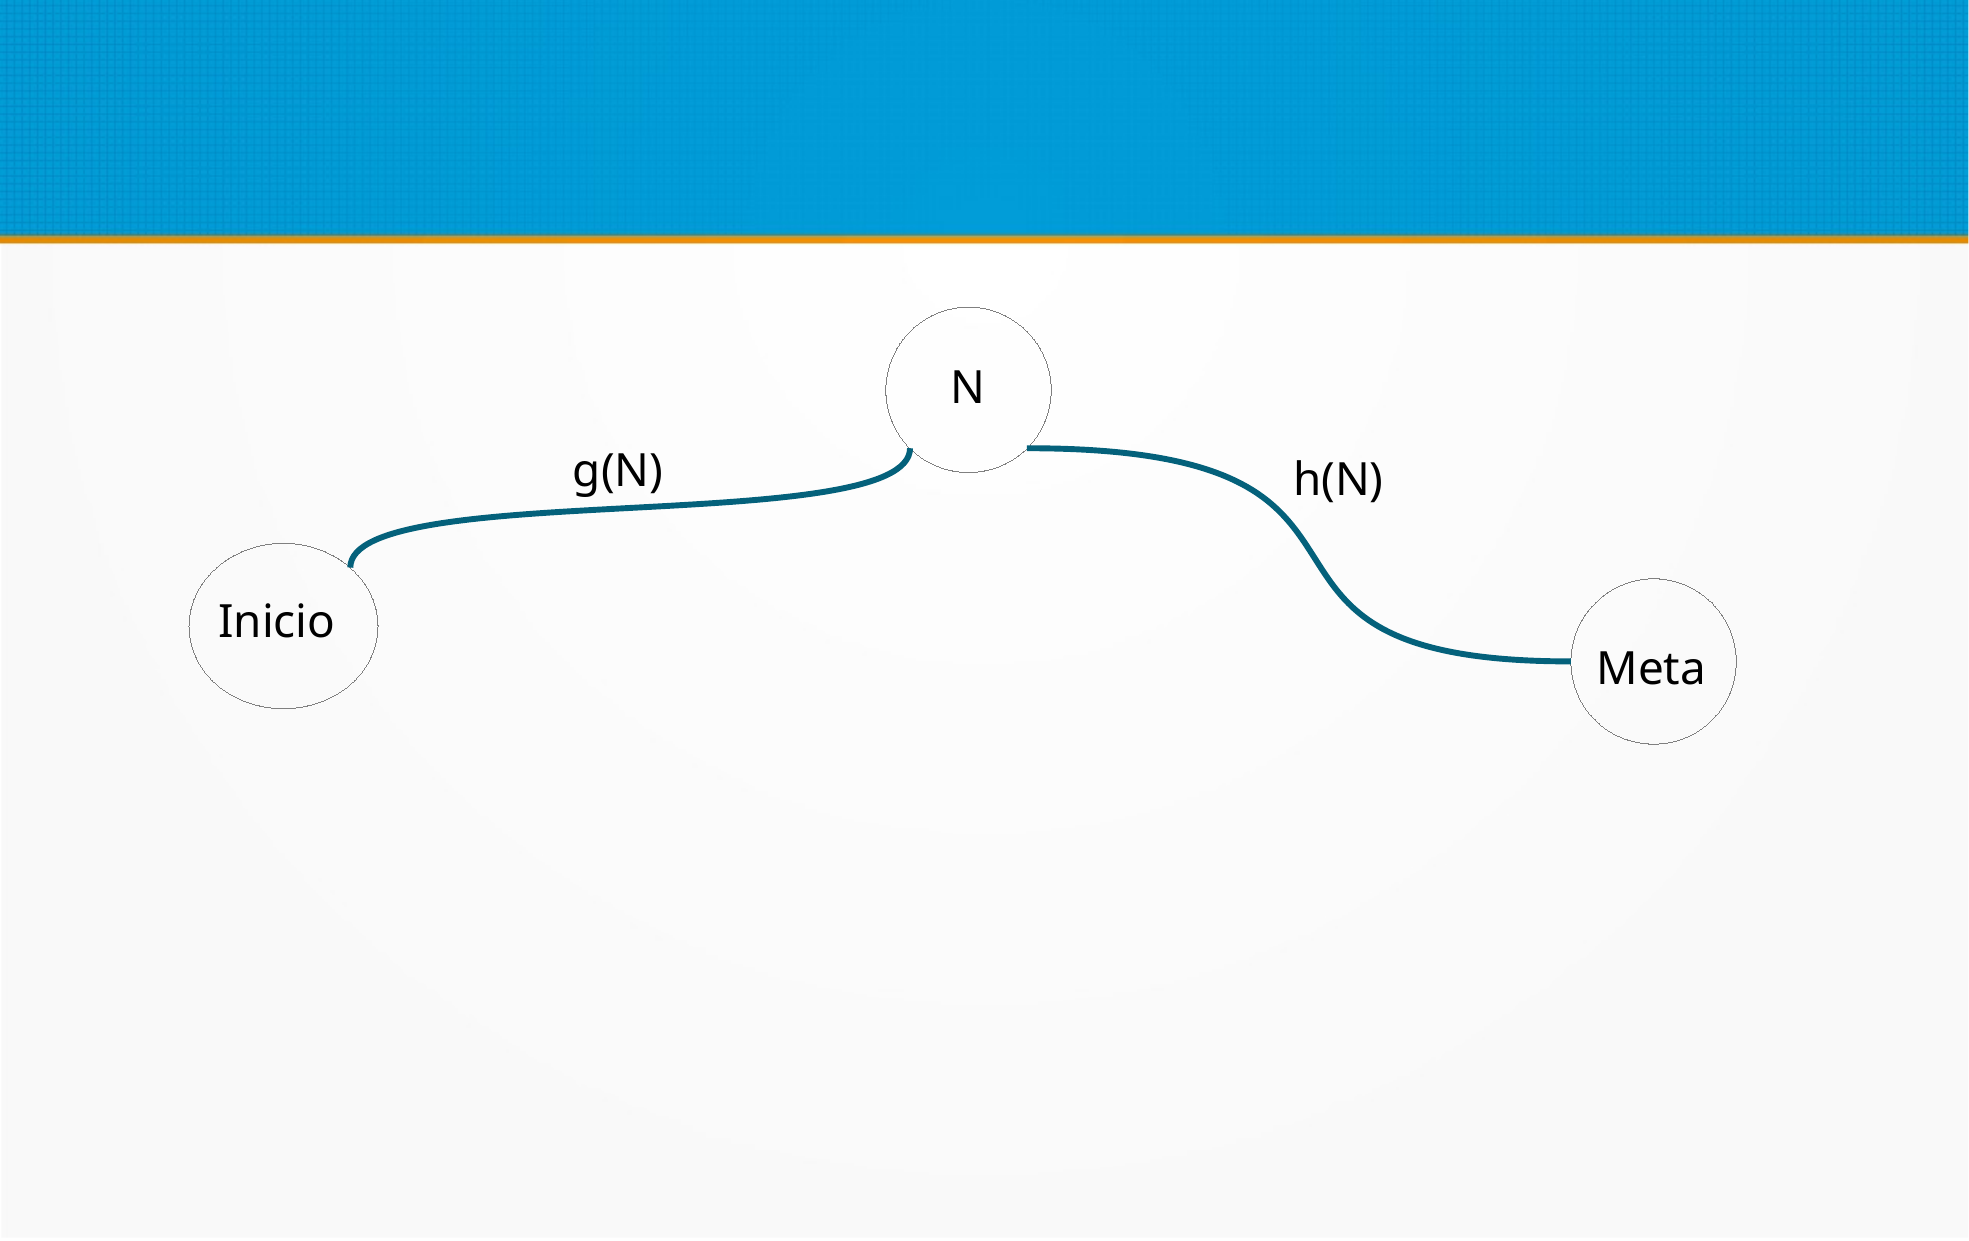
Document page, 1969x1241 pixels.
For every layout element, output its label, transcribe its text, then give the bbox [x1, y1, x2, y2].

text_box h(N) [1287, 444, 1399, 510]
text_box N [944, 353, 992, 419]
text_box Inicio [212, 587, 346, 653]
text_box g(N) [566, 436, 678, 502]
picture [0, 233, 1969, 1241]
text_box Meta [1590, 634, 1717, 700]
